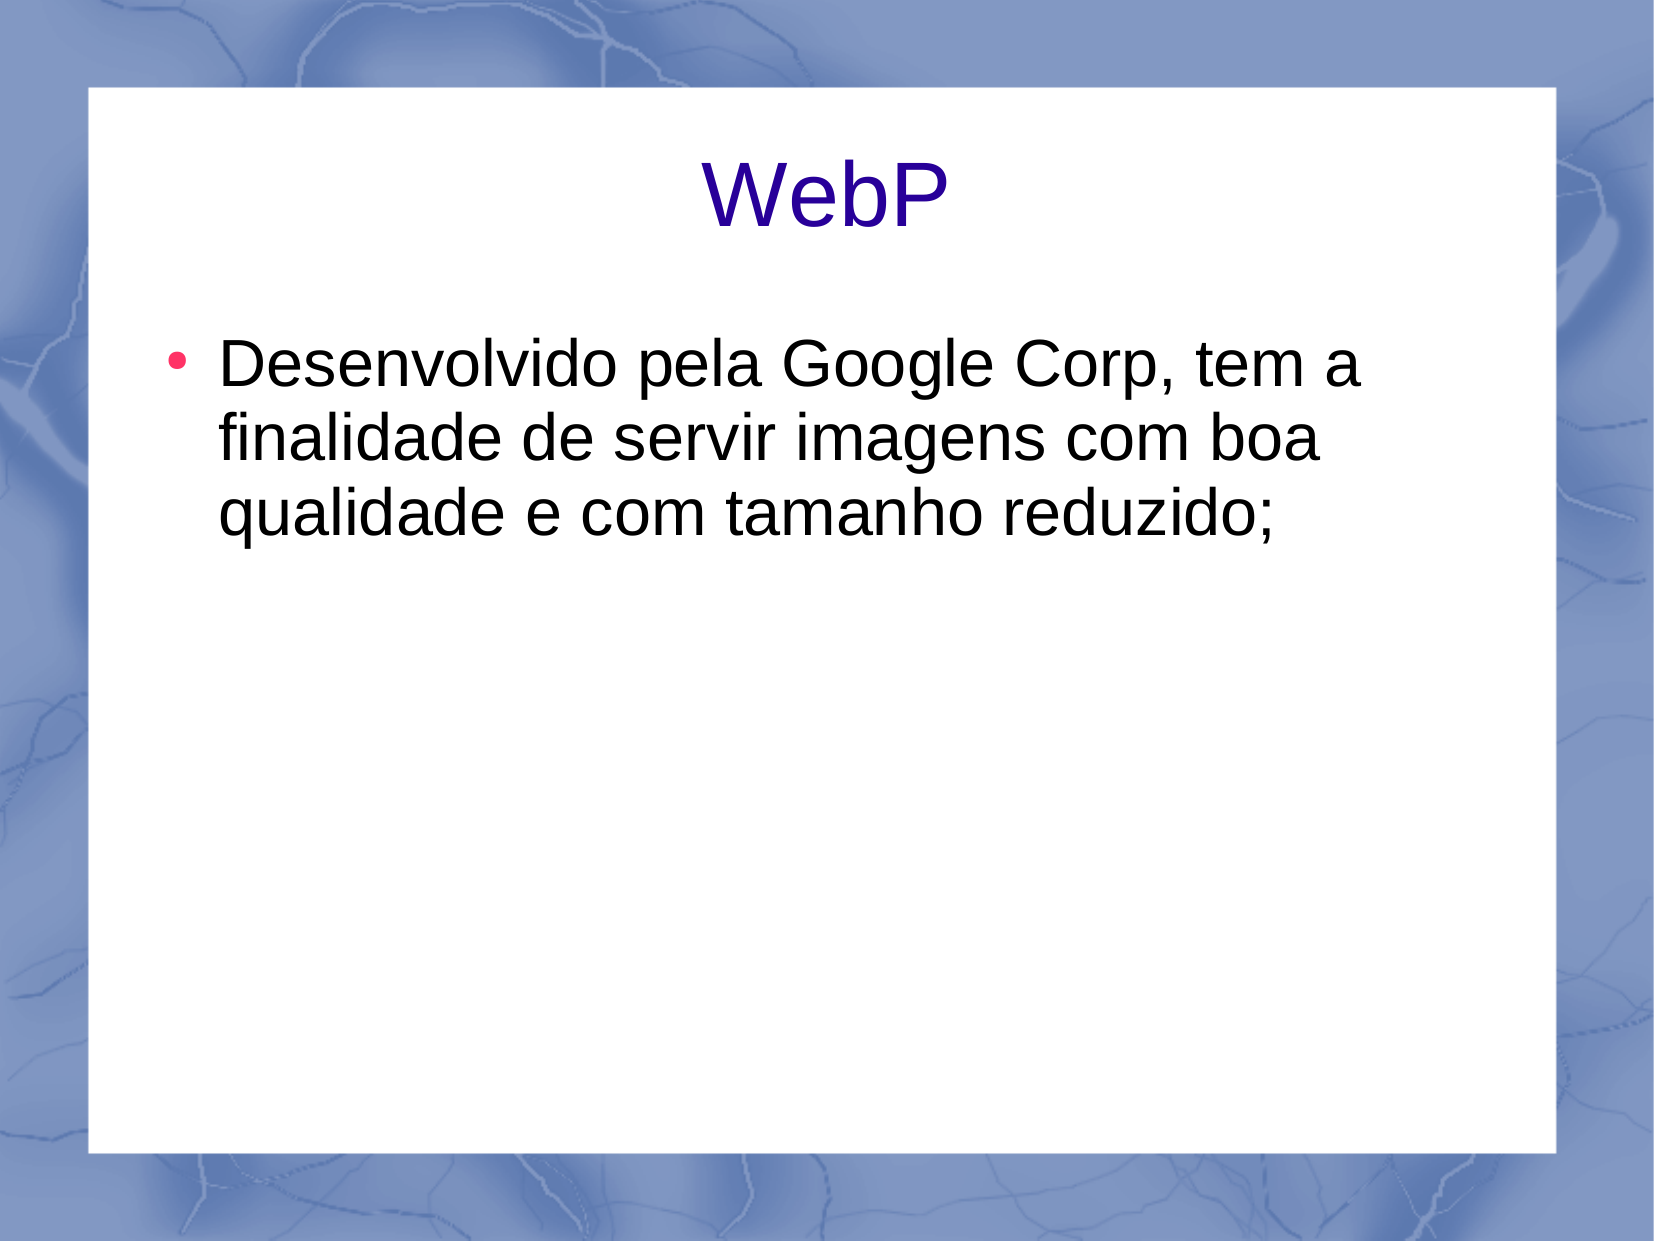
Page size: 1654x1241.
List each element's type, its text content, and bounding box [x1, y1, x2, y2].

list Desenvolvido pela Google Corp, tem a finalidade de servir imagens com boa qualidade e com tamanho reduzido; [147, 325, 1506, 1045]
picture [0, 0, 1654, 1241]
title WebP [118, 90, 1536, 298]
